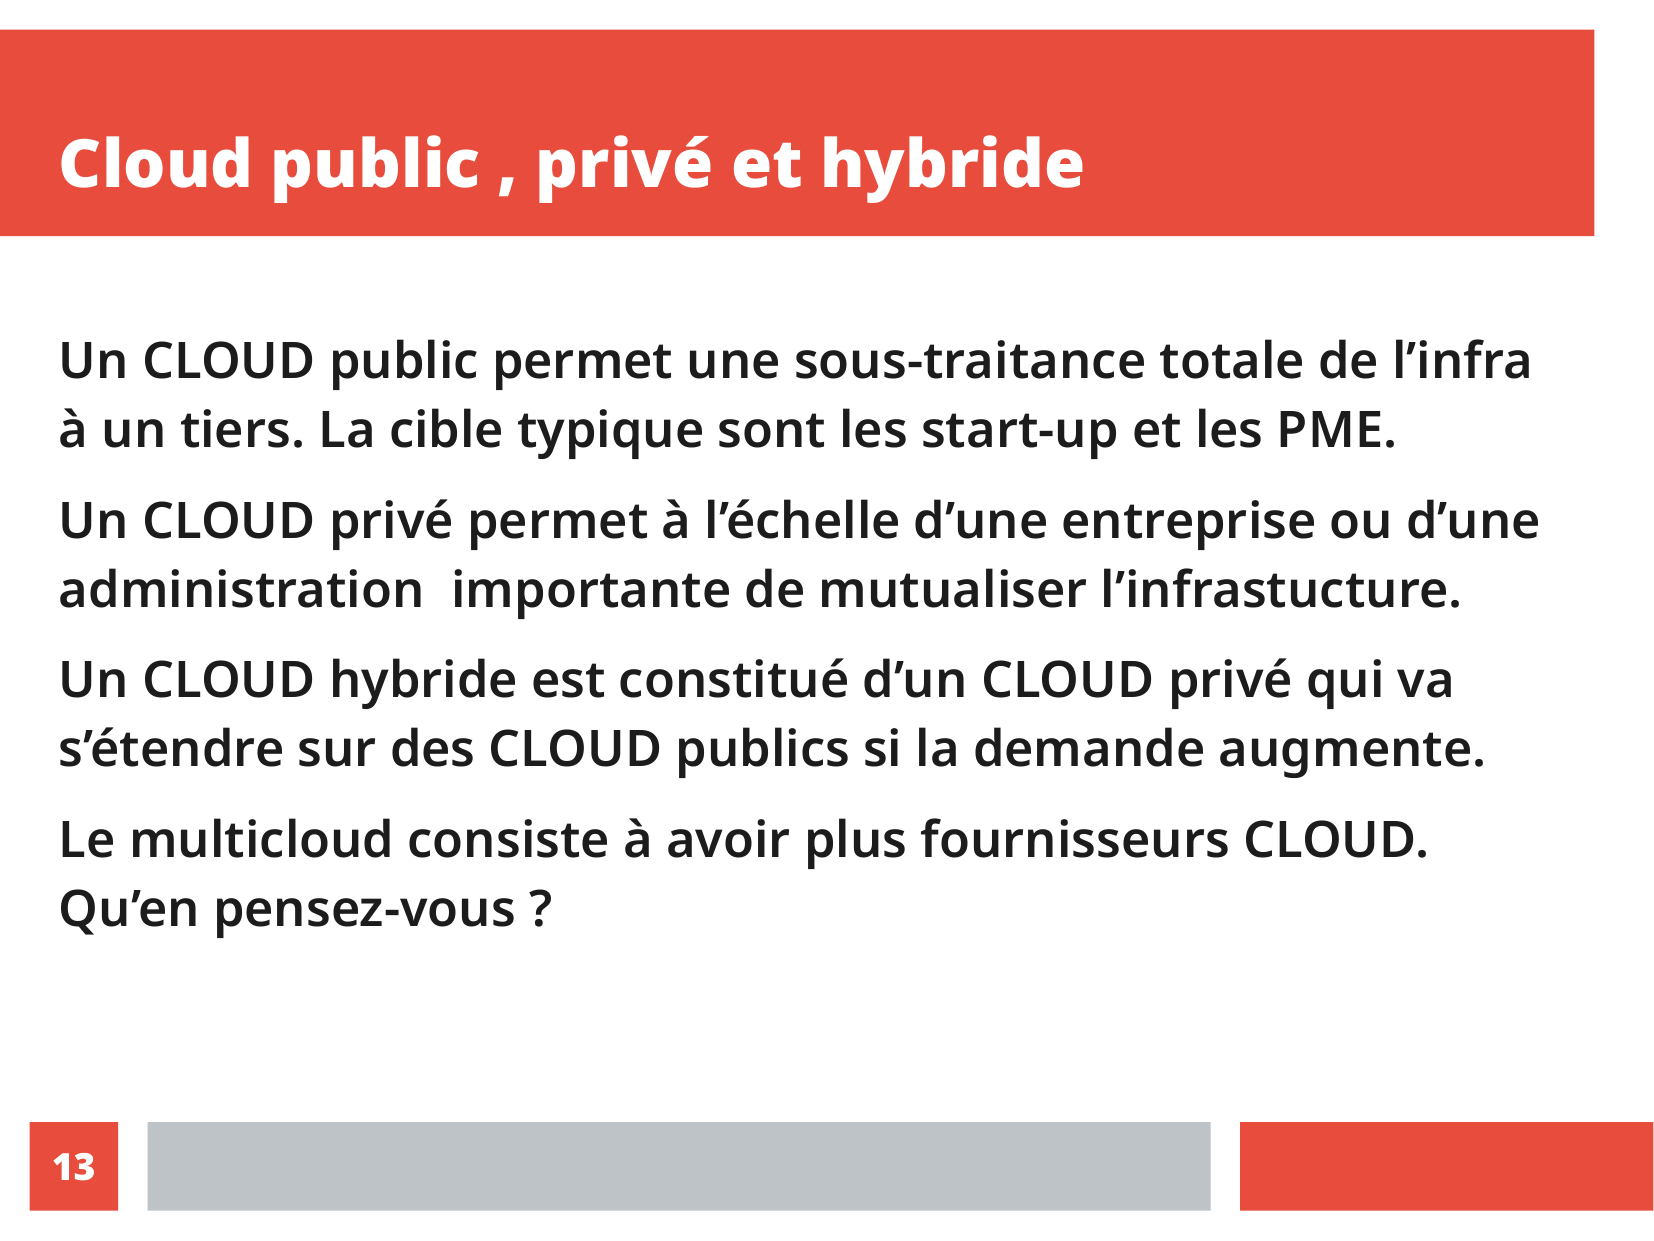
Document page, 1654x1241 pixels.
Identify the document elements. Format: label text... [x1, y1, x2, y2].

title Cloud public , privé et hybride [59, 59, 1595, 207]
list Un CLOUD public permet une sous-traitance totale de l’infra à un tiers. La cible typique sont les start-up et les PME. Un CLOUD privé permet à l’échelle d’une entreprise ou d’une administration importante de mutualiser l’infrastucture. Un CLOUD hybride est constitué d’un CLOUD privé qui va s’étendre sur des CLOUD publics si la demande augmente. Le multicloud consiste à avoir plus fournisseurs CLOUD. Qu’en pensez-vous ? [59, 324, 1565, 1093]
